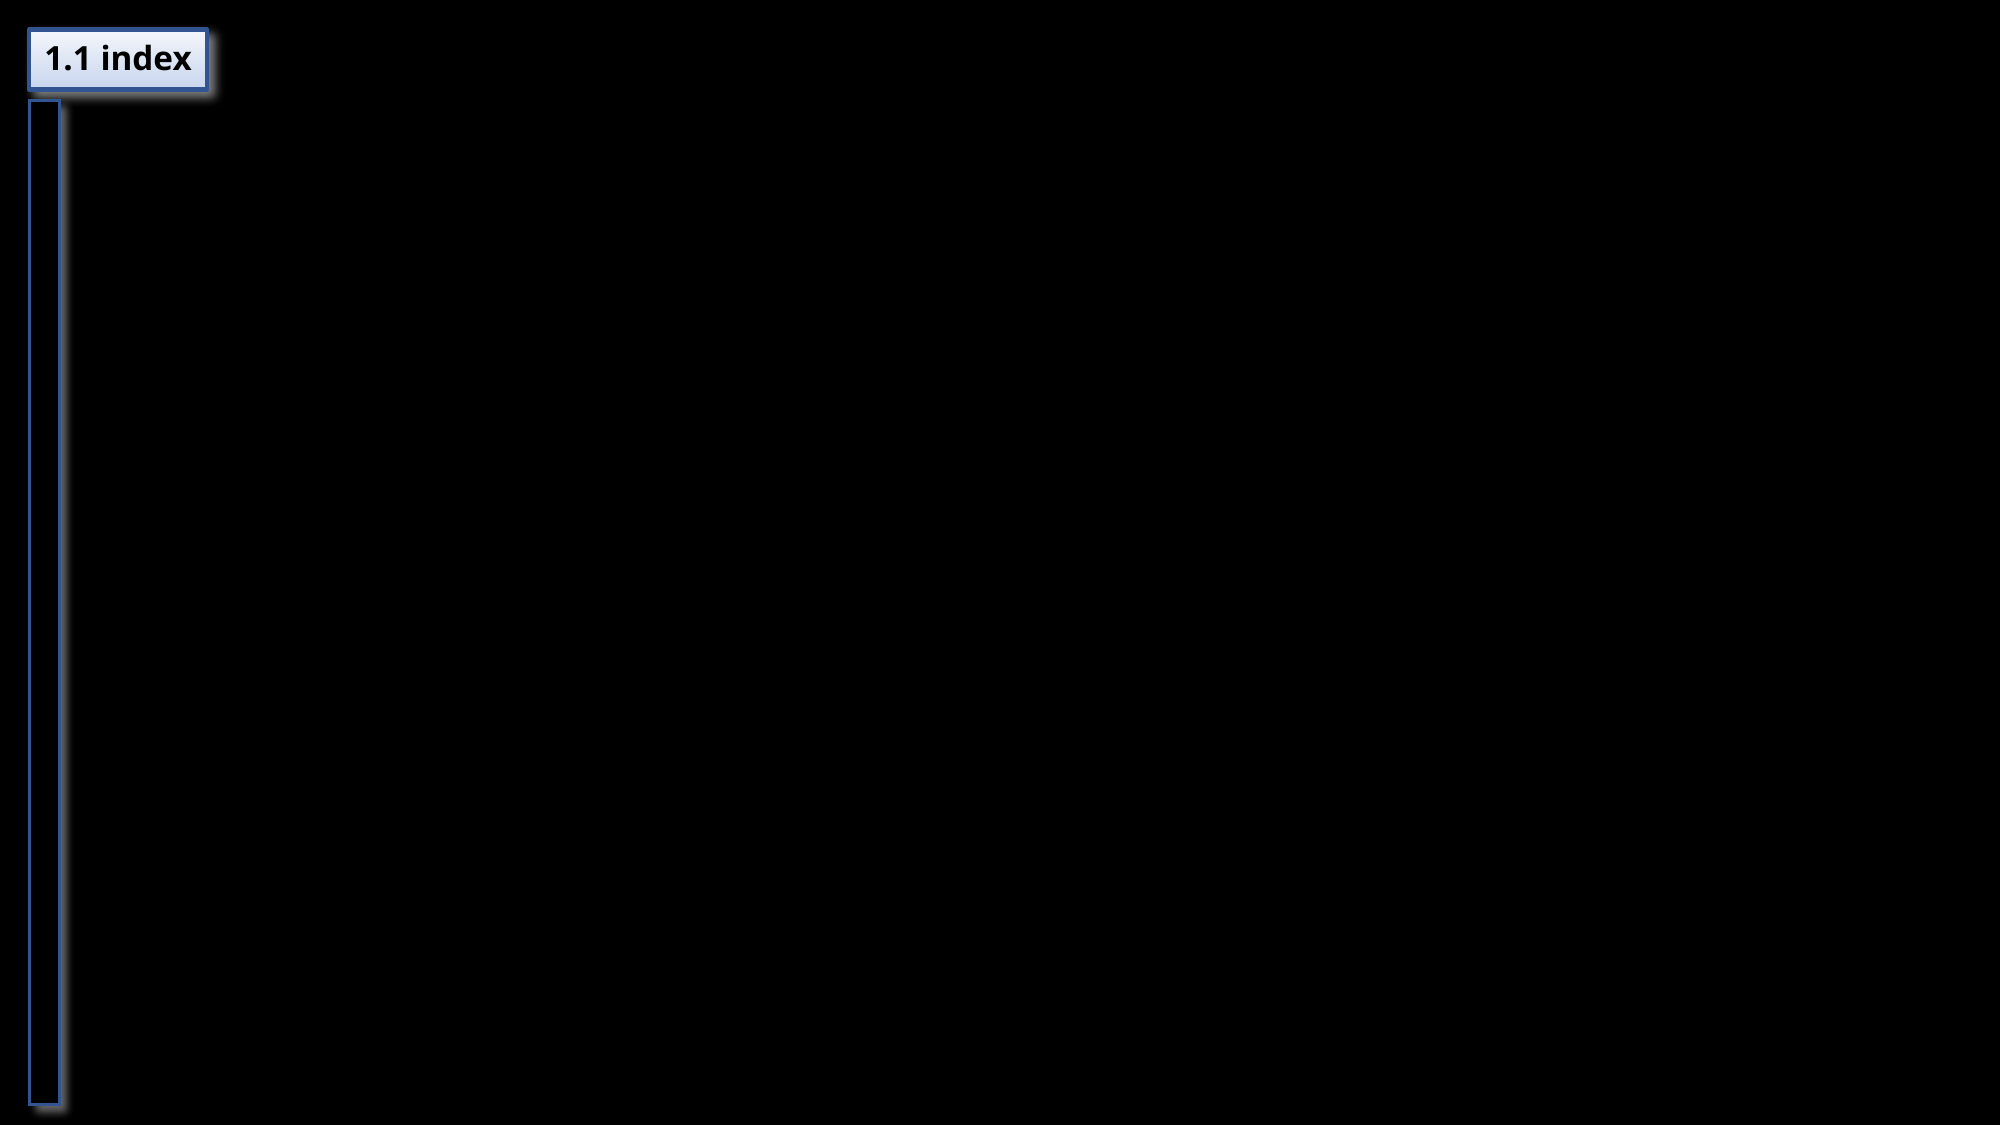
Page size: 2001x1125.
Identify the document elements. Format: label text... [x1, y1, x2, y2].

text_box [29, 100, 60, 1105]
title 1.1 index [29, 29, 207, 90]
